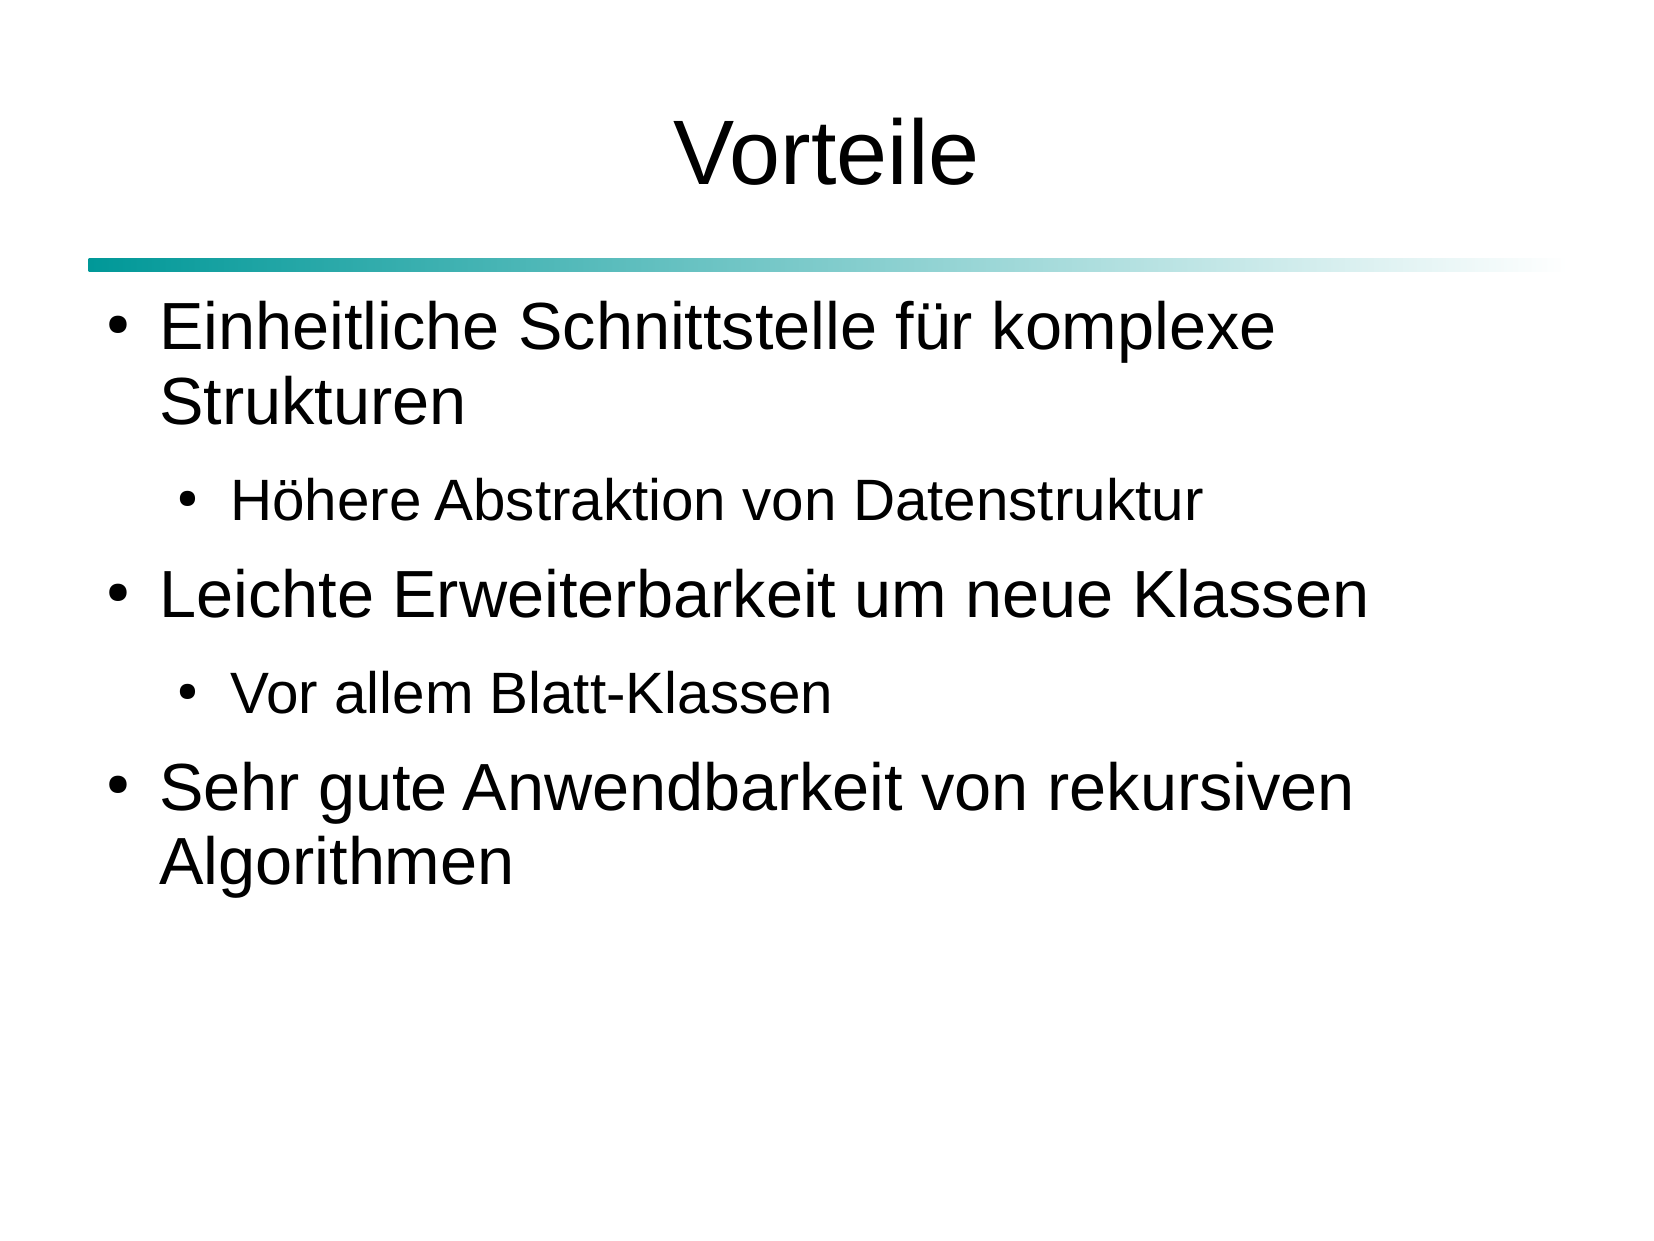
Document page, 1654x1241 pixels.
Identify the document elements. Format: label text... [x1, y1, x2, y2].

list Einheitliche Schnittstelle für komplexe Strukturen Höhere Abstraktion von Datenstruktur Leichte Erweiterbarkeit um neue Klassen Vor allem Blatt-Klassen Sehr gute Anwendbarkeit von rekursiven Algorithmen [88, 288, 1577, 1093]
title Vorteile [82, 49, 1571, 257]
